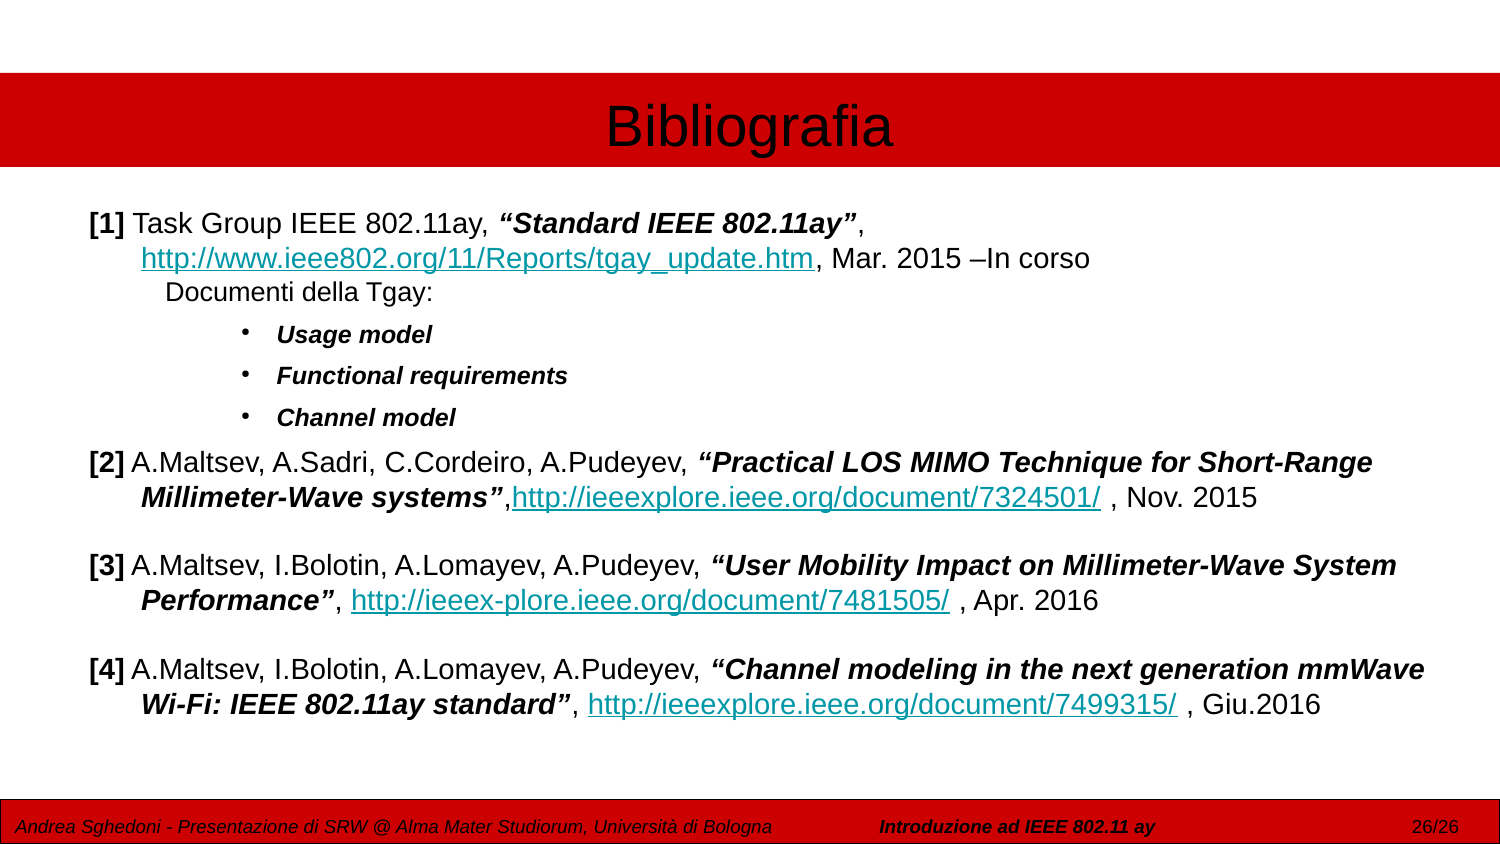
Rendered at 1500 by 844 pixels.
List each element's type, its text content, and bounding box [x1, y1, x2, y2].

title Bibliografia [0, 72, 1500, 167]
list [1] Task Group IEEE 802.11ay, “Standard IEEE 802.11ay”, http://www.ieee802.org/11/Reports/tgay_update.htm, Mar. 2015 –In corso Documenti della Tgay: Usage model Functional requirements Channel model [2] A.Maltsev, A.Sadri, C.Cordeiro, A.Pudeyev, “Practical LOS MIMO Technique for Short-Range Millimeter-Wave systems”,http://ieeexplore.ieee.org/document/7324501/ , Nov. 2015 [3] A.Maltsev, I.Bolotin, A.Lomayev, A.Pudeyev, “User Mobility Impact on Millimeter-Wave System Performance”, http://ieeex-plore.ieee.org/document/7481505/ , Apr. 2016 [4] A.Maltsev, I.Bolotin, A.Lomayev, A.Pudeyev, “Channel modeling in the next generation mmWave Wi-Fi: IEEE 802.11ay standard”, http://ieeexplore.ieee.org/document/7499315/ , Giu.2016 [51, 189, 1449, 750]
title Andrea Sghedoni - Presentazione di SRW @ Alma Mater Studiorum, Università di Bologna Introduzione ad IEEE 802.11 ay 26/26 [0, 799, 1500, 844]
